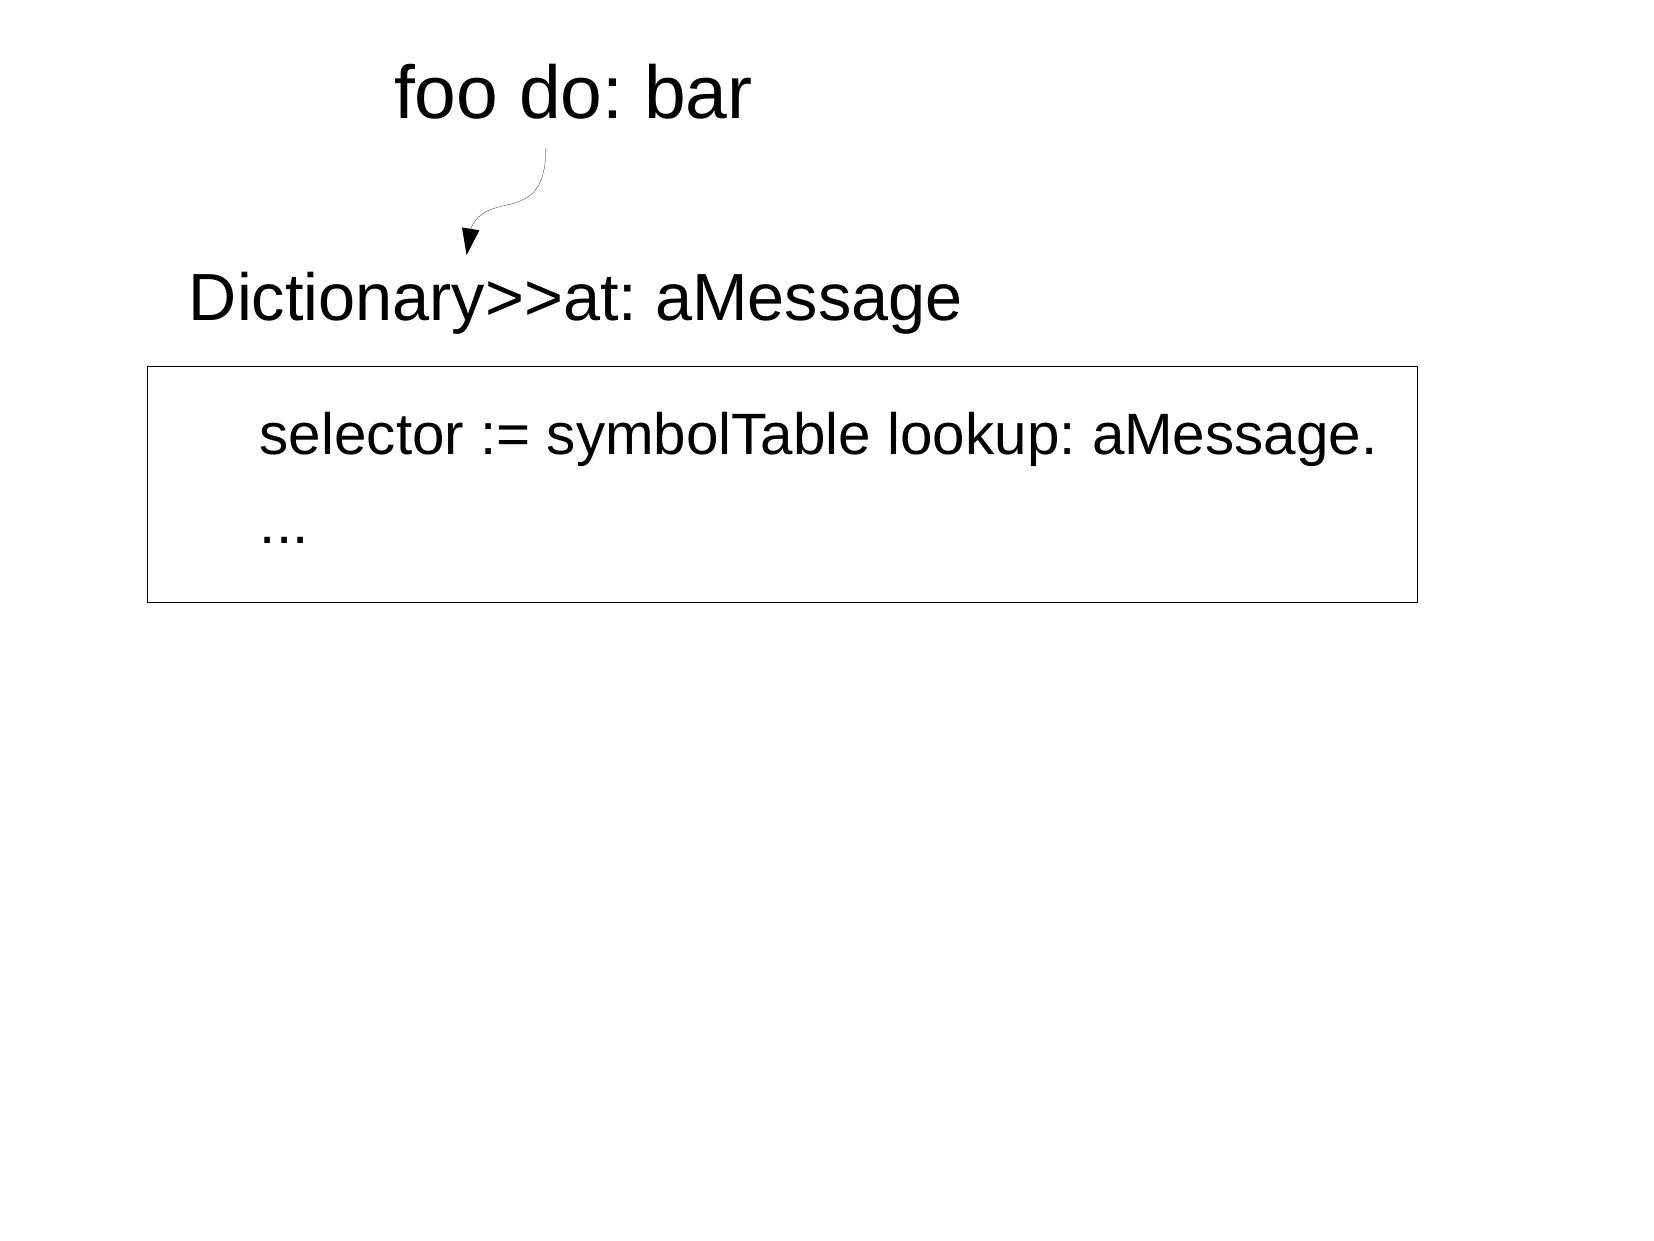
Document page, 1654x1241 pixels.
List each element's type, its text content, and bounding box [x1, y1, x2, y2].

text_box foo do: bar [379, 42, 768, 142]
list Dictionary>>at: aMessage selector := symbolTable lookup: aMessage. ... [118, 259, 1447, 621]
